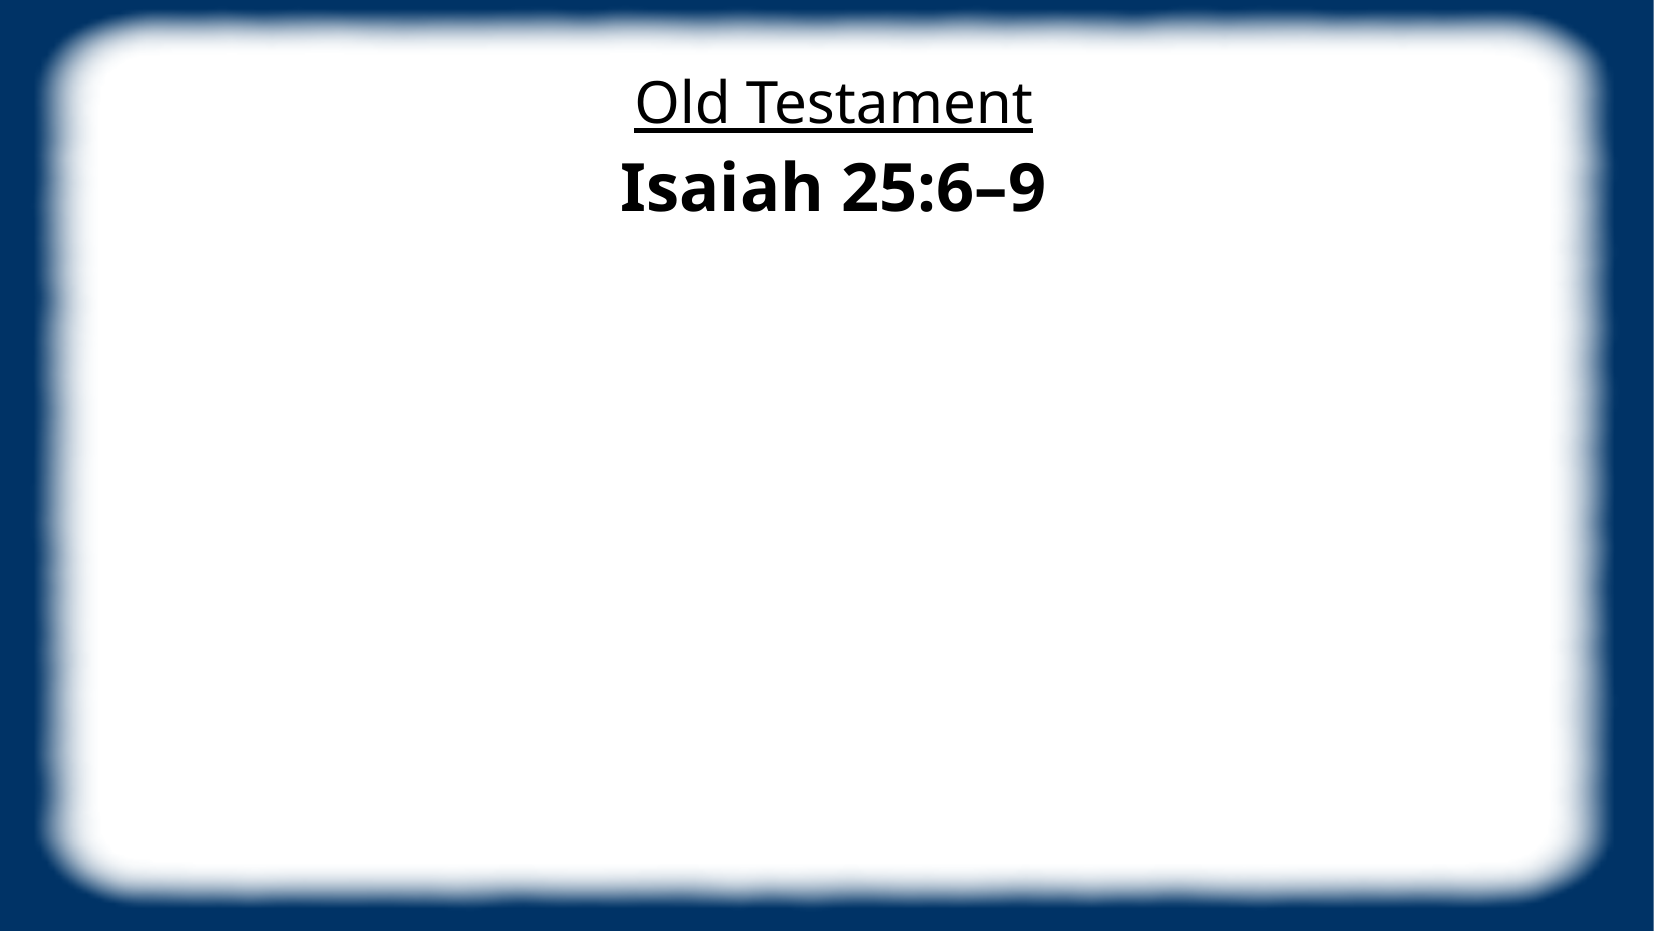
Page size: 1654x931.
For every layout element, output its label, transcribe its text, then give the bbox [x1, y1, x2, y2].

text_box Old Testament Isaiah 25:6–9 [113, 54, 1554, 235]
picture [0, 0, 1654, 931]
